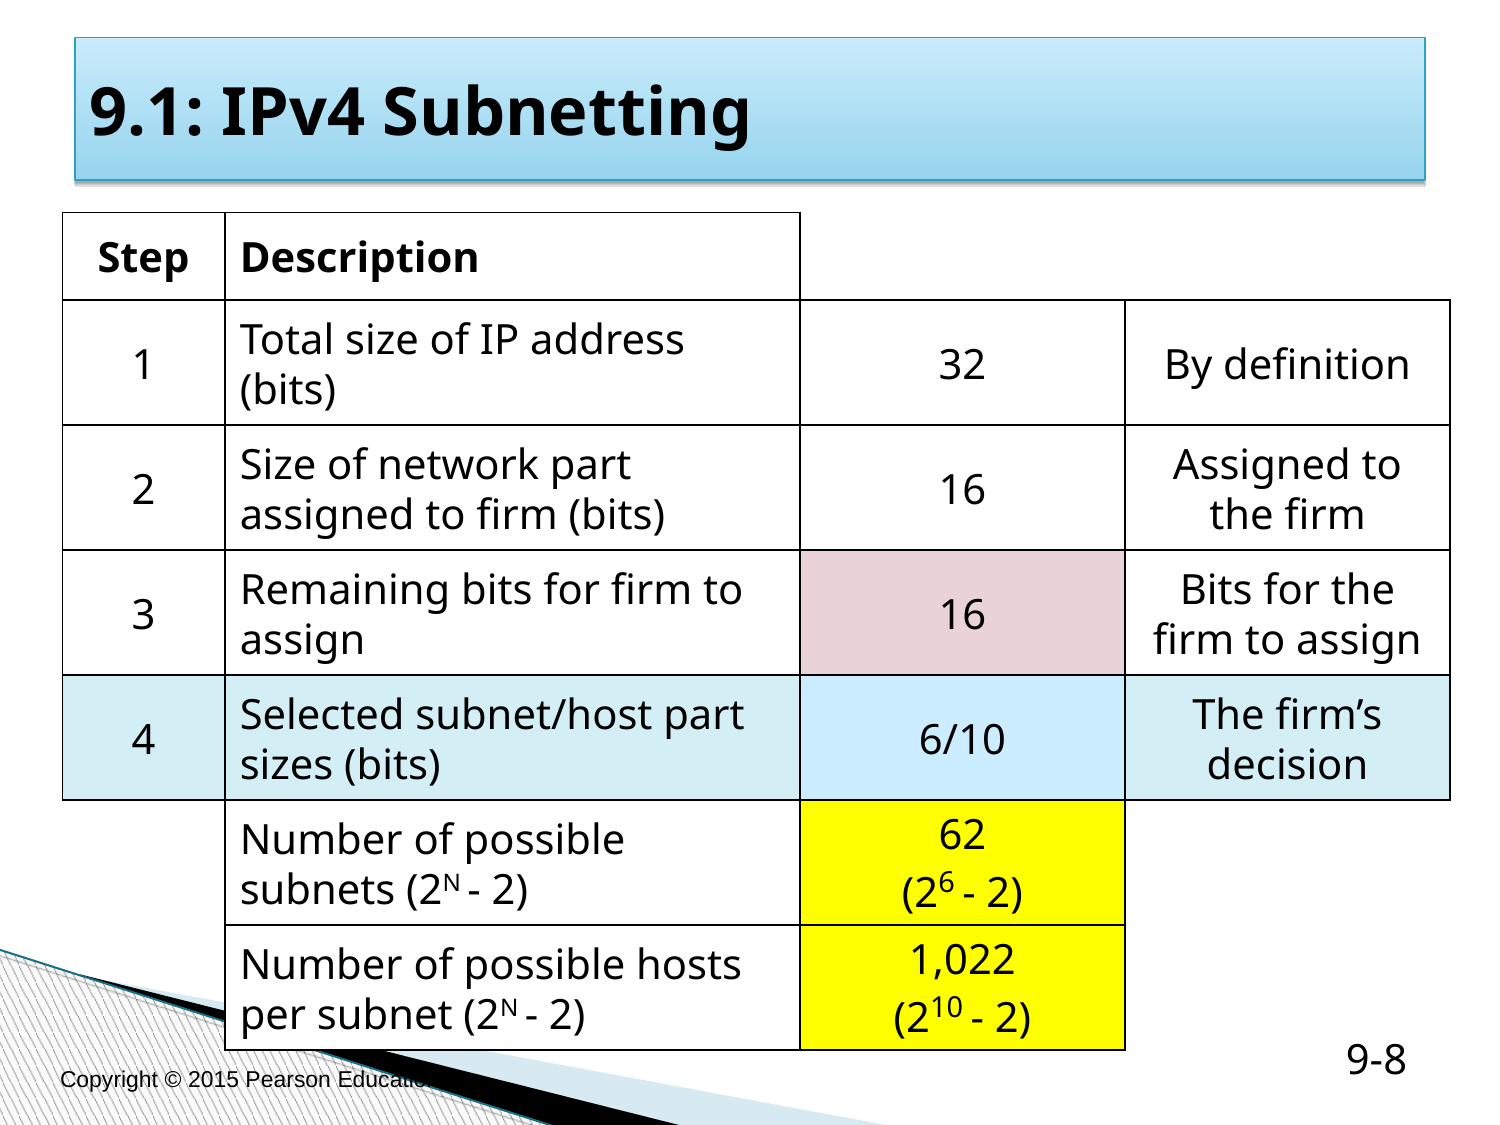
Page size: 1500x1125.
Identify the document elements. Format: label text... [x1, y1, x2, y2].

text_box 6/10 [800, 675, 1125, 800]
picture [0, 952, 543, 1125]
text_box Size of network part assigned to firm (bits) [225, 425, 800, 549]
text_box The firm’s decision [1125, 675, 1450, 800]
text_box Number of possible subnets (2N - 2) [225, 800, 800, 924]
text_box 1,022 (210 - 2) [800, 924, 1125, 1050]
title 9.1: IPv4 Subnetting [75, 37, 1425, 180]
text_box 3 [62, 549, 225, 675]
text_box Bits for the firm to assign [1125, 549, 1450, 675]
text_box 16 [800, 549, 1125, 675]
text_box Selected subnet/host part sizes (bits) [225, 675, 800, 800]
text_box By definition [1125, 299, 1450, 425]
text_box 62 (26 - 2) [800, 800, 1125, 924]
text_box Total size of IP address (bits) [225, 299, 800, 425]
text_box 32 [800, 299, 1125, 425]
text_box Description [225, 212, 800, 299]
text_box 1 [62, 299, 225, 425]
text_box 2 [62, 425, 225, 549]
text_box 4 [62, 675, 225, 800]
text_box 16 [800, 425, 1125, 549]
slide_number 9-<number> [1287, 1037, 1423, 1098]
text_box Remaining bits for firm to assign [225, 549, 800, 675]
text_box Assigned to the firm [1125, 425, 1450, 549]
footer Copyright © 2015 Pearson Education, Inc. [37, 1050, 513, 1100]
text_box Number of possible hosts per subnet (2N - 2) [225, 924, 800, 1050]
text_box Step [62, 212, 225, 299]
